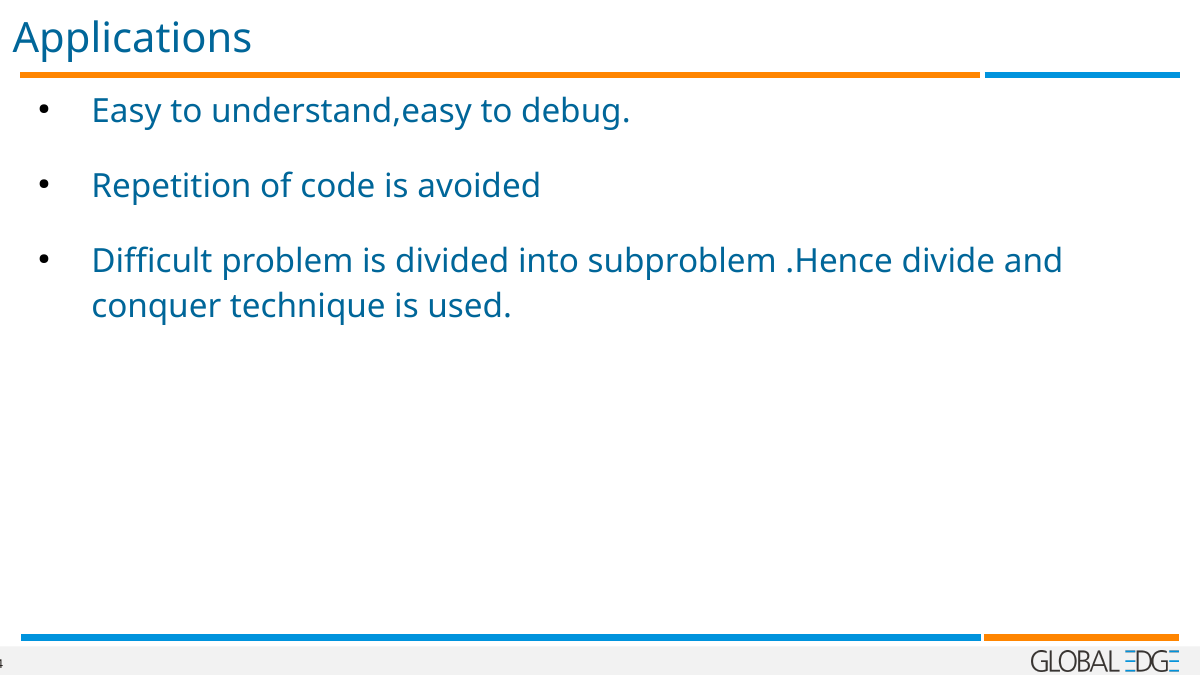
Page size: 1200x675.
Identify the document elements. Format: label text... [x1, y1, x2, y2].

list Easy to understand,easy to debug. Repetition of code is avoided Difficult problem is divided into subproblem .Hence divide and conquer technique is used. [20, 87, 1179, 628]
title Applications [12, 9, 1088, 63]
picture [1031, 650, 1179, 672]
